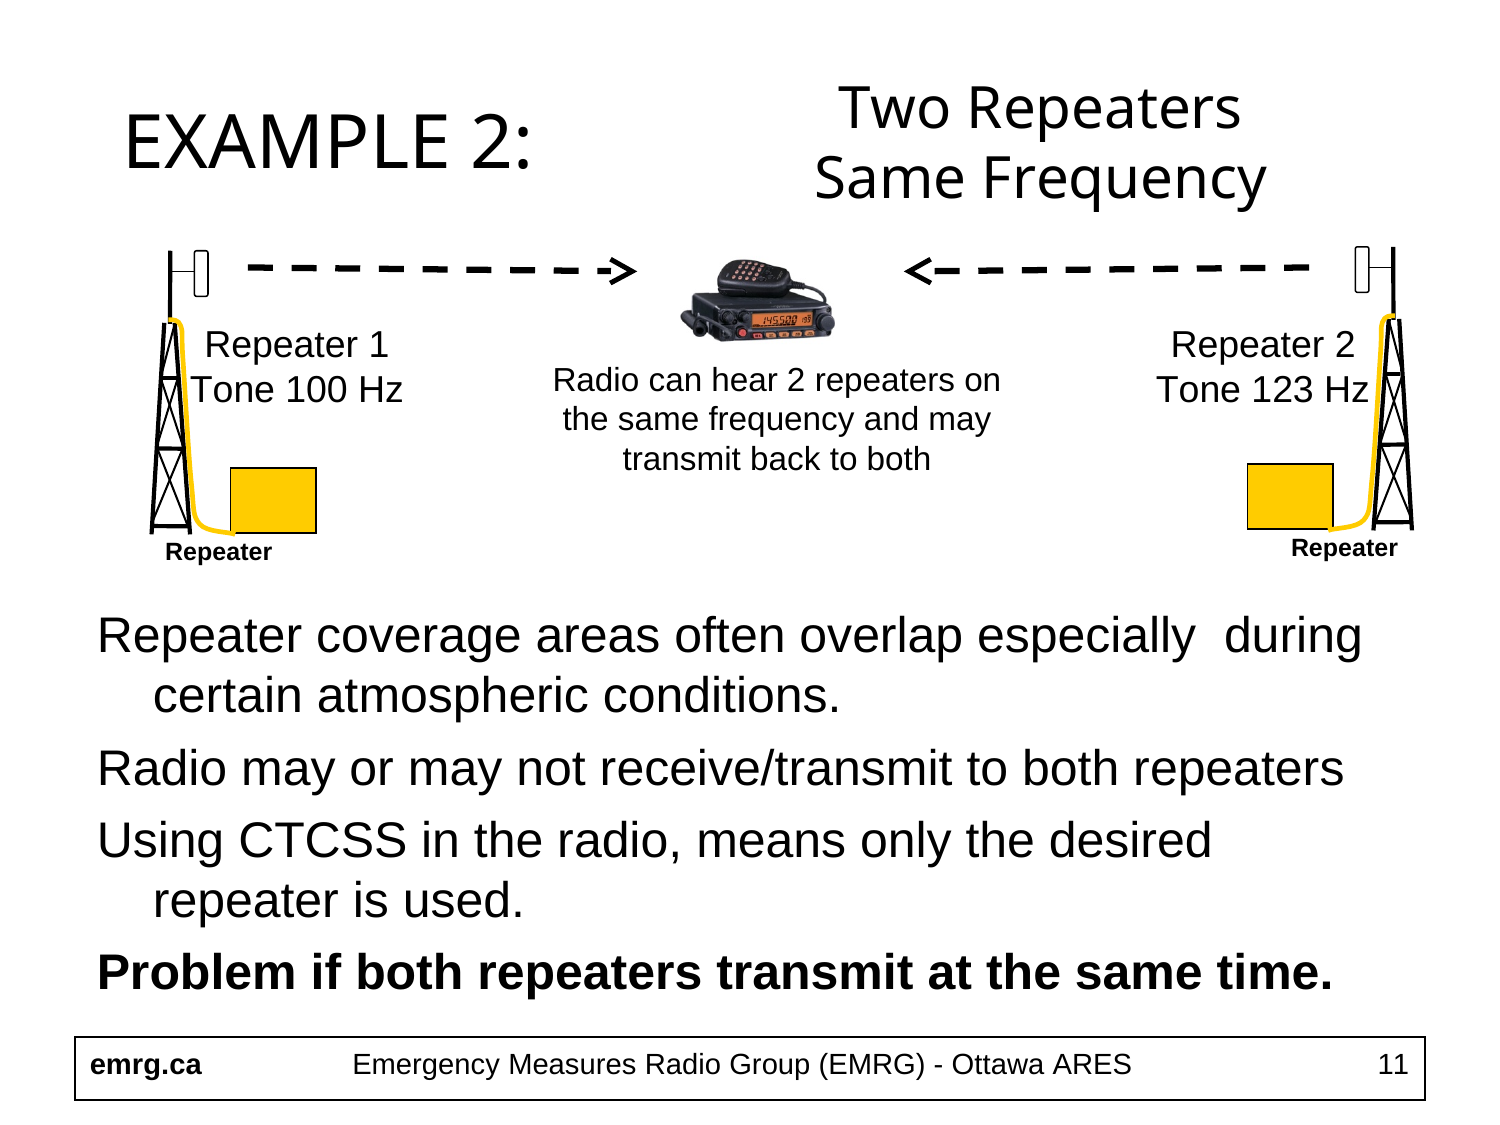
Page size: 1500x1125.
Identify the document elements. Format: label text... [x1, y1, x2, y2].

picture [680, 223, 835, 349]
title EXAMPLE 2: [108, 46, 733, 234]
text_box [230, 468, 317, 533]
text_box Two Repeaters Same Frequency [757, 46, 1324, 234]
text_box Repeater coverage areas often overlap especially during certain atmospheric conditions. Radio may or may not receive/transmit to both repeaters Using CTCSS in the radio, means only the desired repeater is used. Problem if both repeaters transmit at the same time. [82, 594, 1426, 1008]
text_box <number> [1246, 1037, 1426, 1103]
text_box Radio can hear 2 repeaters on the same frequency and may transmit back to both [523, 349, 1032, 486]
text_box Repeater [1276, 523, 1414, 569]
text_box Repeater [150, 527, 288, 573]
text_box Repeater 2 Tone 123 Hz [1140, 312, 1386, 419]
text_box Emergency Measures Radio Group (EMRG) - Ottawa ARES [247, 1037, 1238, 1103]
text_box Repeater 1 Tone 100 Hz [174, 312, 420, 419]
text_box [1247, 464, 1333, 529]
